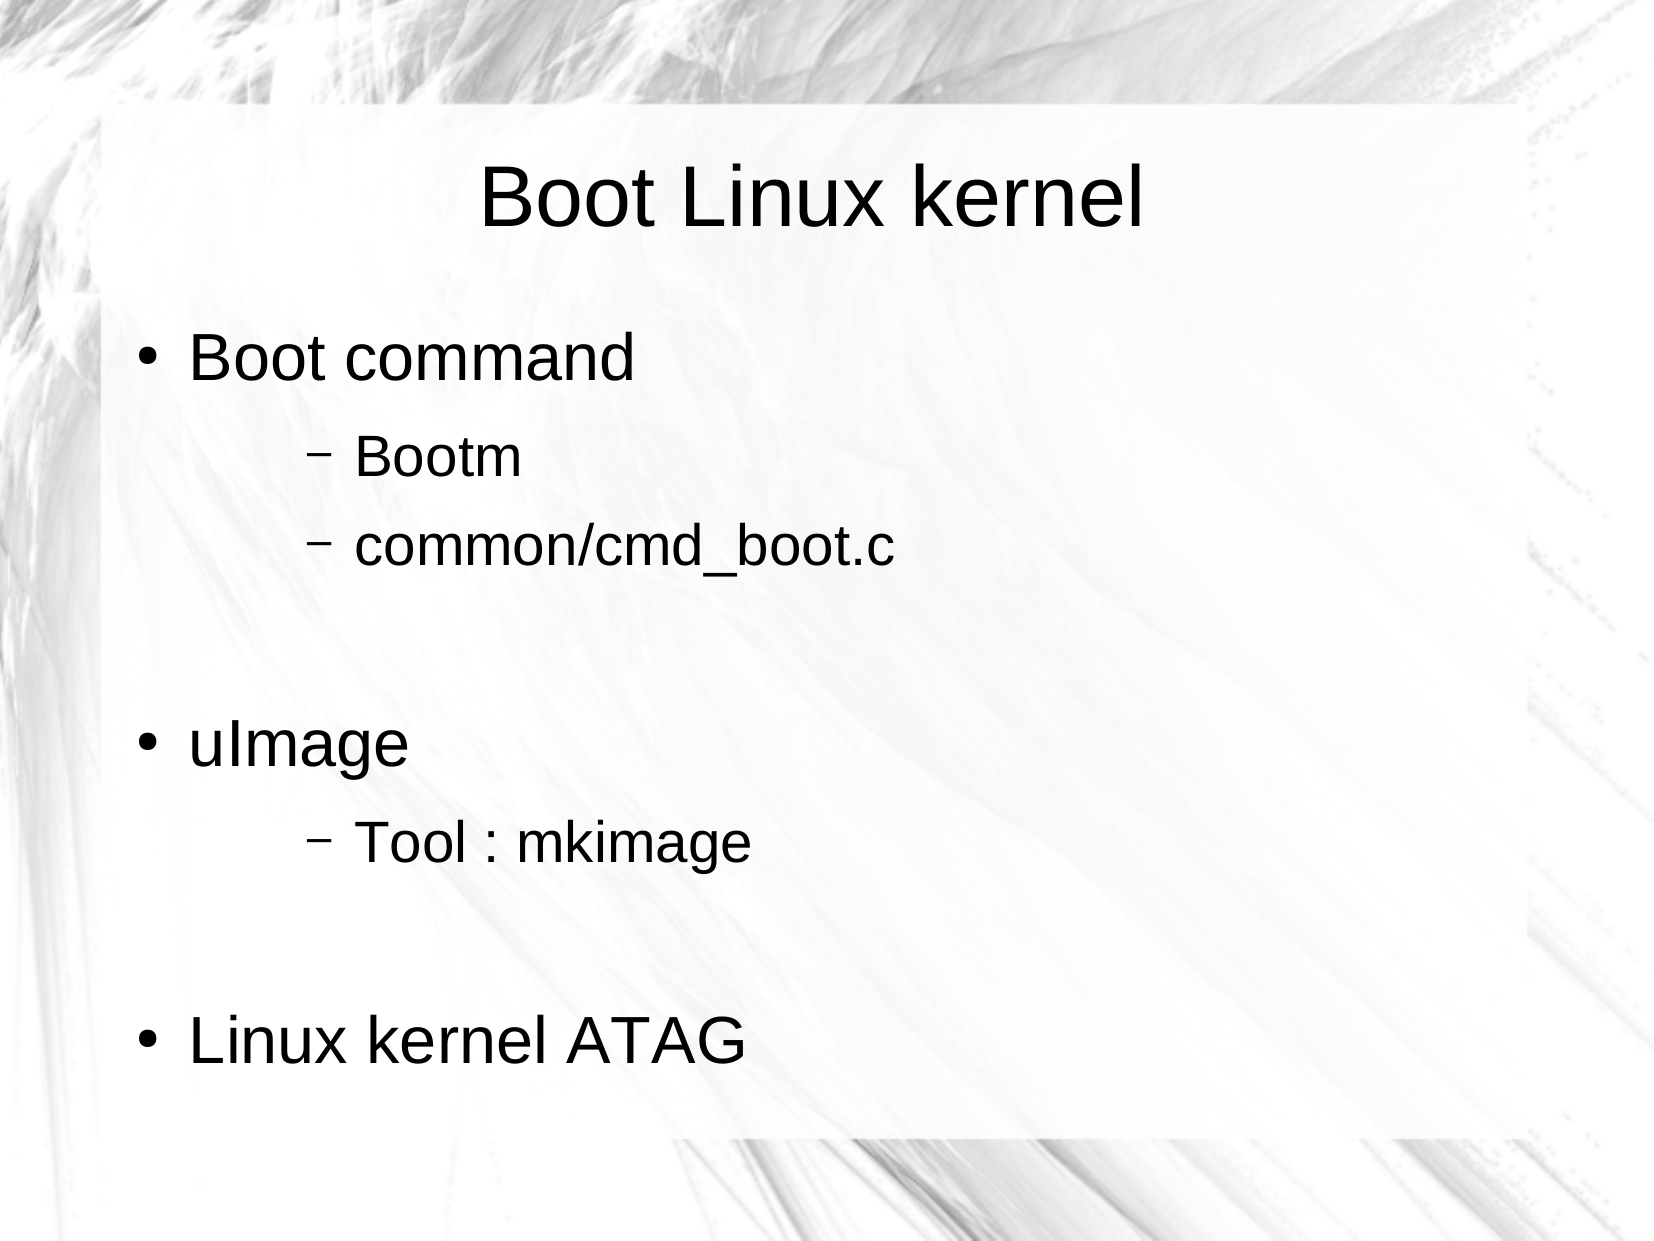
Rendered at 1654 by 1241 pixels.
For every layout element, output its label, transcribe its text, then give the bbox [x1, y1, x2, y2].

list Boot command Bootm common/cmd_boot.c uImage Tool : mkimage Linux kernel ATAG [118, 319, 1571, 1182]
picture [0, 0, 1654, 1241]
title Boot Linux kernel [118, 112, 1506, 281]
